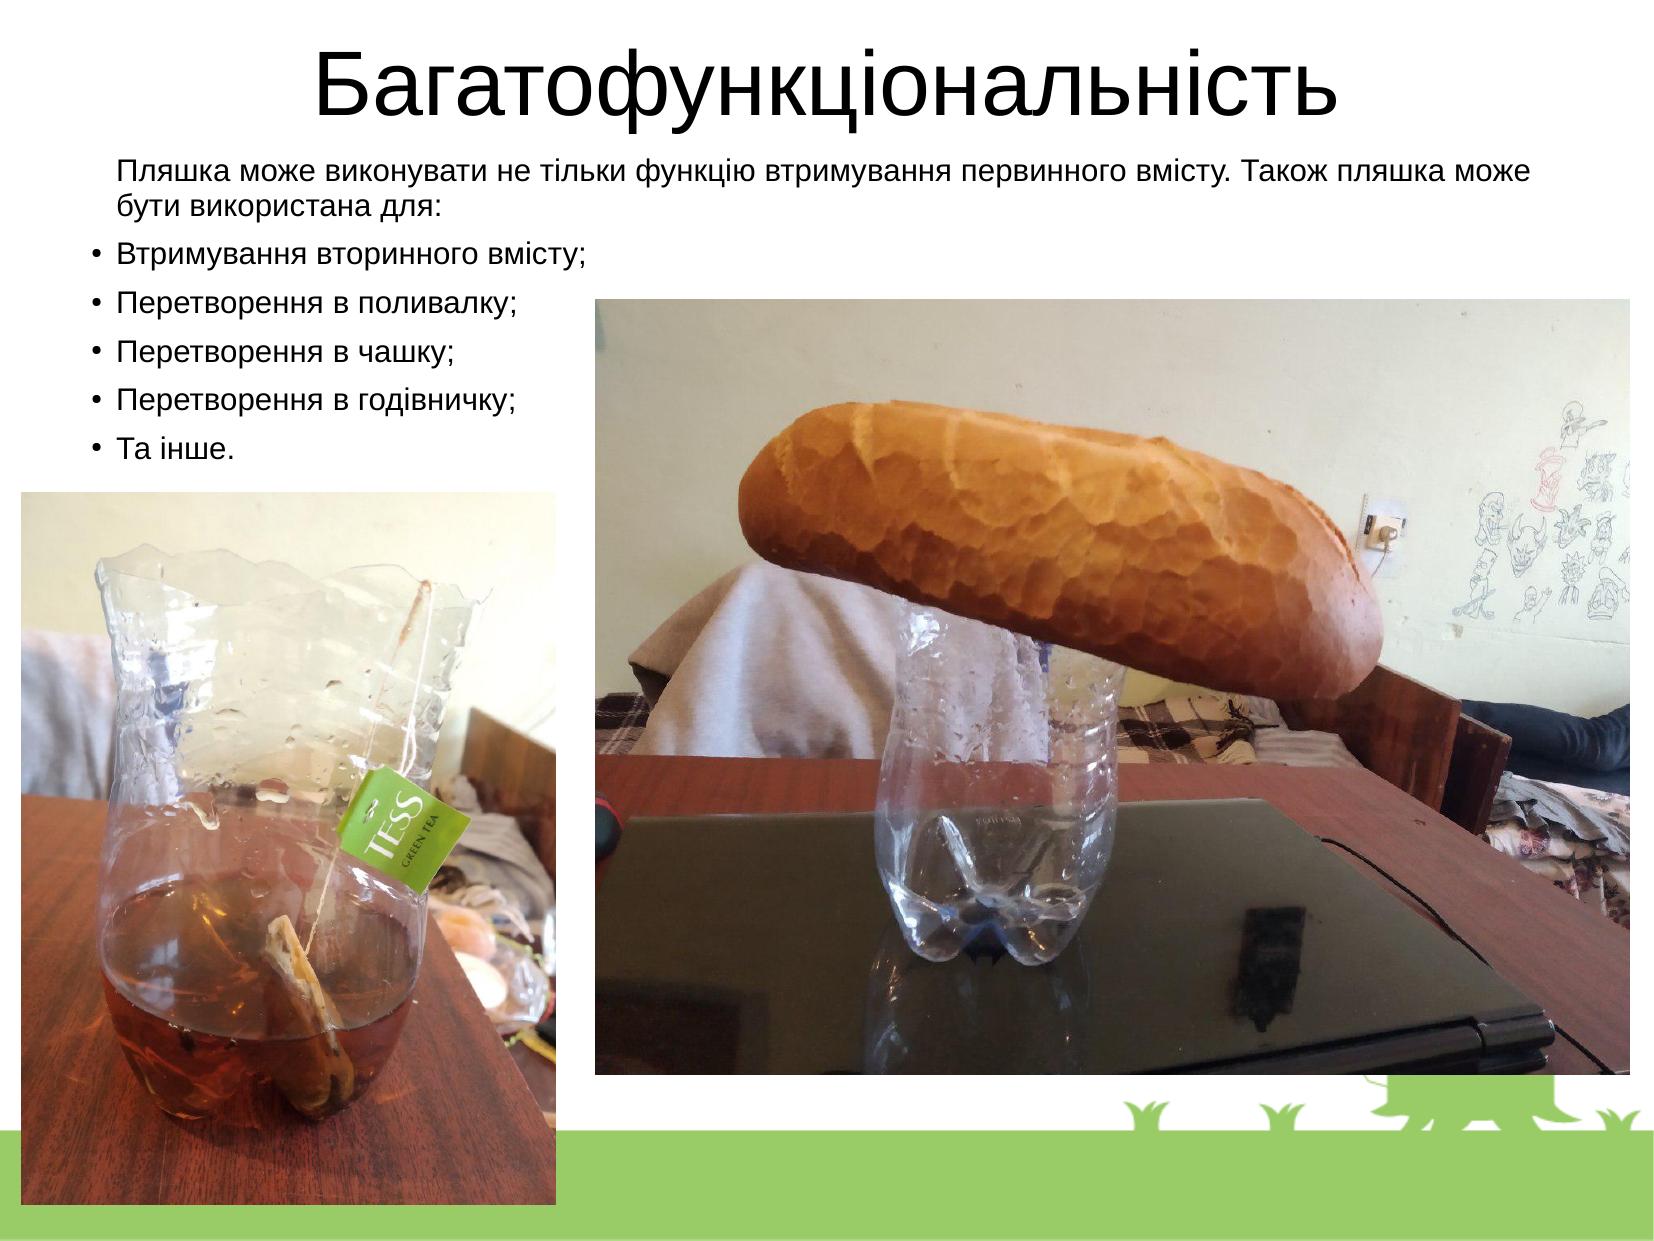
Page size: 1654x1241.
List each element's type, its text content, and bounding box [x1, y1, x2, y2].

list Пляшка може виконувати не тільки функцію втримування первинного вмісту. Також пляшка може бути використана для: Втримування вторинного вмісту; Перетворення в поливалку; Перетворення в чашку; Перетворення в годівничку; Та інше. [82, 153, 1571, 473]
picture [0, 0, 1654, 1241]
title Багатофункціональність [82, 32, 1571, 136]
